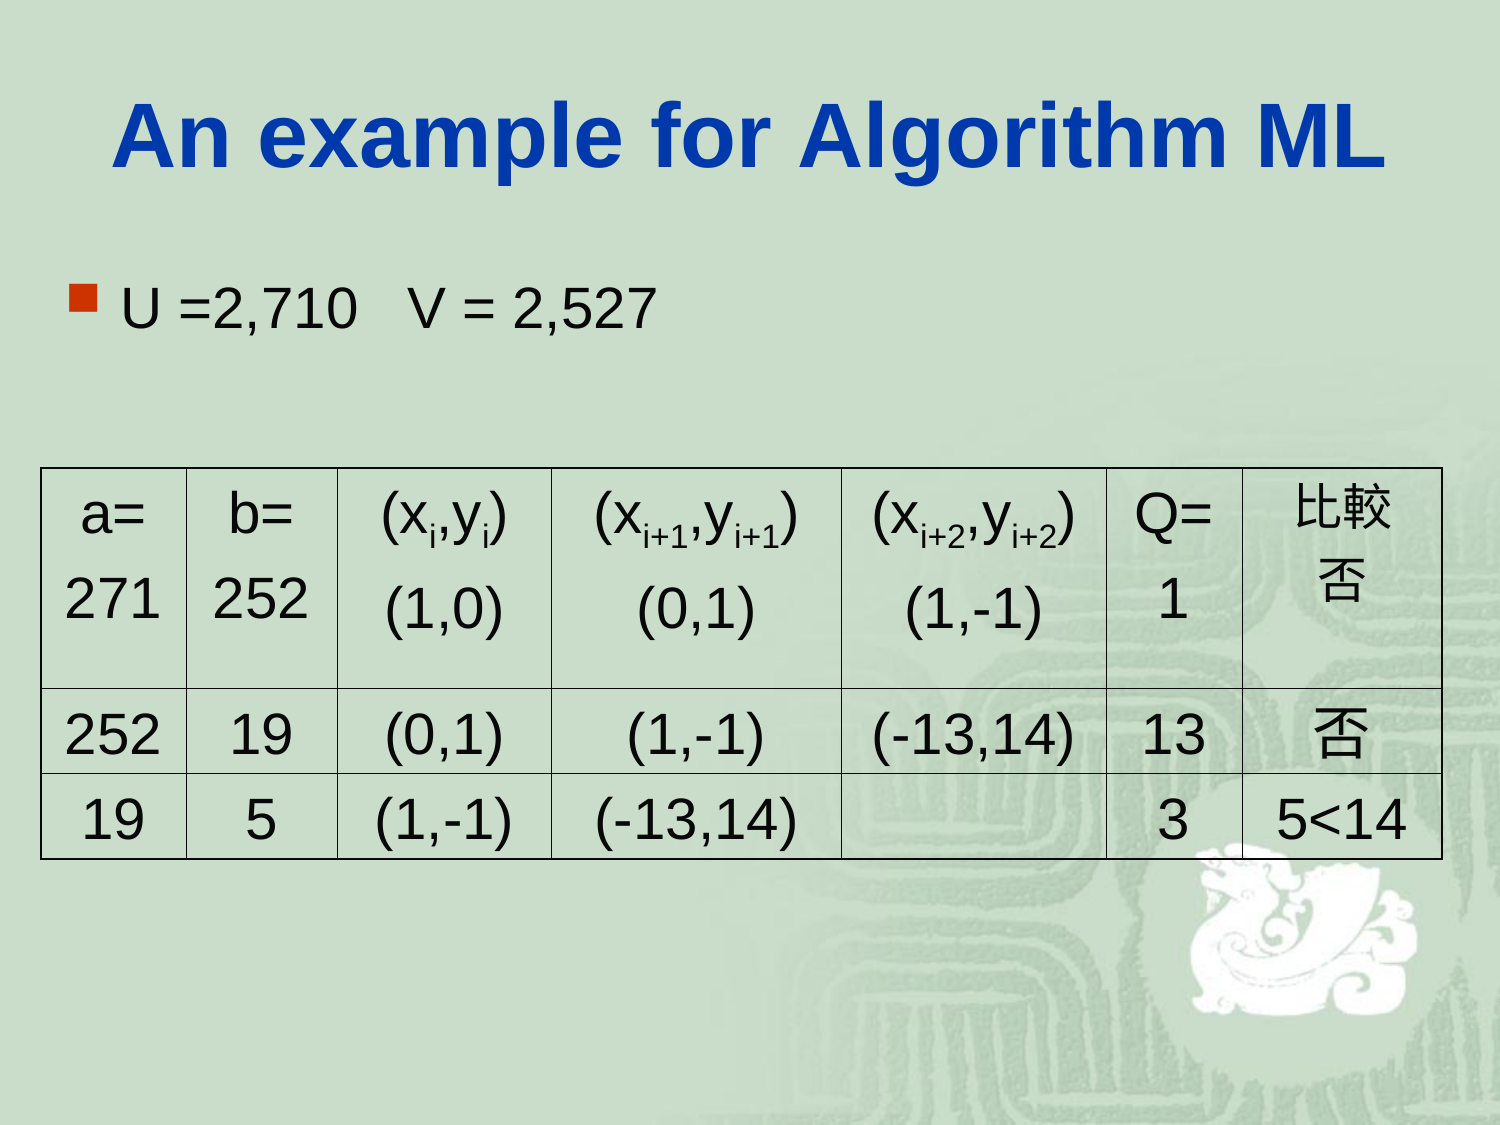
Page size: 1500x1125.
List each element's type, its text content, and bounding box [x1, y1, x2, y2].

table_cell (-13,14) [842, 689, 1106, 773]
table_cell (-13,14) [552, 774, 841, 858]
table_cell [842, 774, 1106, 858]
table_cell 5 [187, 774, 337, 858]
table_cell (1,-1) [552, 689, 841, 773]
table_header Q= 1 [1107, 469, 1242, 688]
list U =2,710 V = 2,527 [49, 262, 1451, 551]
table_header (xi,yi) (1,0) [338, 469, 551, 688]
table_cell 252 [42, 689, 186, 773]
table_cell 否 [1243, 689, 1441, 773]
table_cell 19 [42, 774, 186, 858]
table_cell (1,-1) [338, 774, 551, 858]
title An example for Algorithm ML [49, 37, 1451, 225]
table_cell (0,1) [338, 689, 551, 773]
table_cell 3 [1107, 774, 1242, 858]
table_cell 13 [1107, 689, 1242, 773]
picture [0, 0, 1500, 1125]
table_cell 5<14 [1243, 774, 1441, 858]
table_header (xi+2,yi+2) (1,-1) [842, 469, 1106, 688]
table_header 比較 否 [1243, 469, 1441, 688]
table_header (xi+1,yi+1) (0,1) [552, 469, 841, 688]
table_cell 19 [187, 689, 337, 773]
table_header b= 252 [187, 469, 337, 688]
table_header a= 271 [42, 469, 186, 688]
